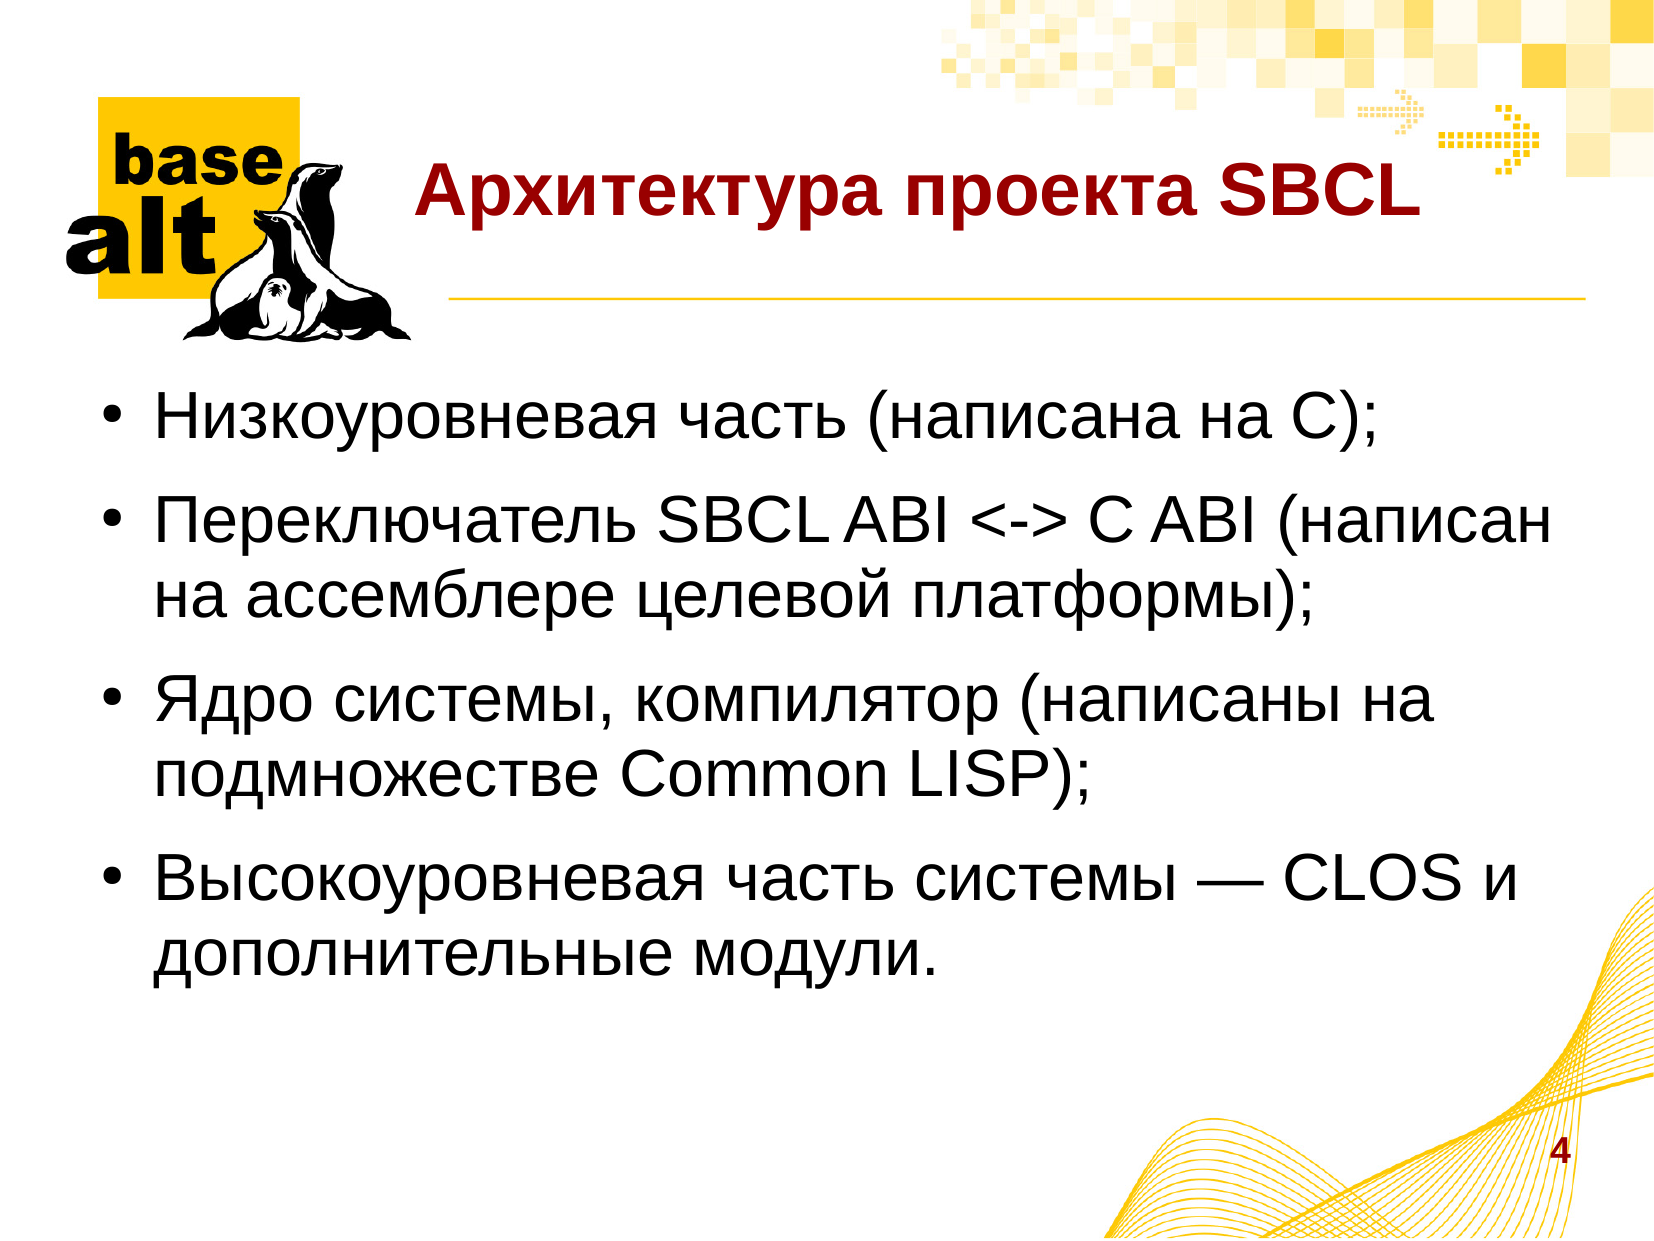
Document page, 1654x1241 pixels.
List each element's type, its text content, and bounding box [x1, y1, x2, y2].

list Низкоуровневая часть (написана на C); Переключатель SBCL ABI <-> C ABI (написан на ассемблере целевой платформы); Ядро системы, компилятор (написаны на подмножестве Common LISP); Высокоуровневая часть системы — CLOS и дополнительные модули. [82, 377, 1571, 1010]
picture [0, 0, 1654, 1241]
title Архитектура проекта SBCL [413, 82, 1571, 296]
